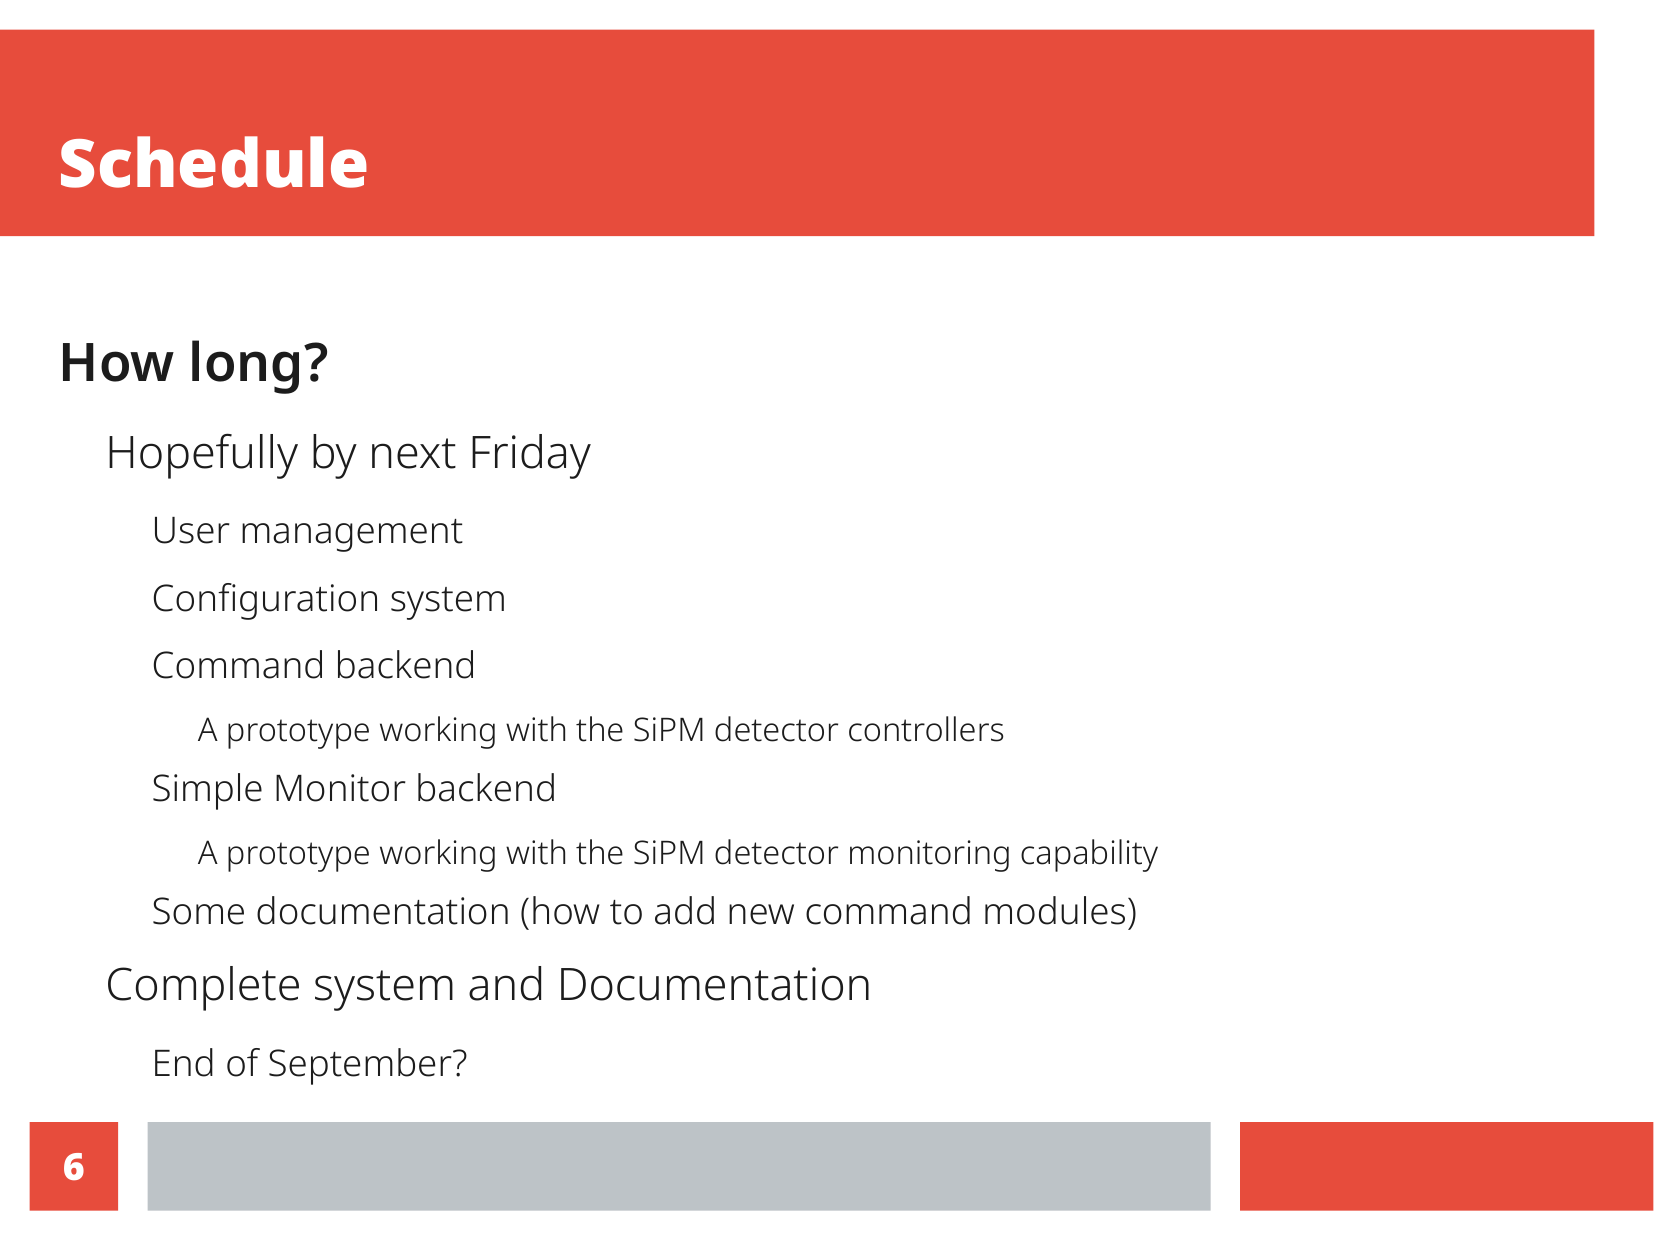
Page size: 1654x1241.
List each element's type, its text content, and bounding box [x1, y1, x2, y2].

list How long? Hopefully by next Friday User management Configuration system Command backend A prototype working with the SiPM detector controllers Simple Monitor backend A prototype working with the SiPM detector monitoring capability Some documentation (how to add new command modules) Complete system and Documentation End of September? [59, 324, 1565, 1093]
title Schedule [59, 59, 1595, 207]
